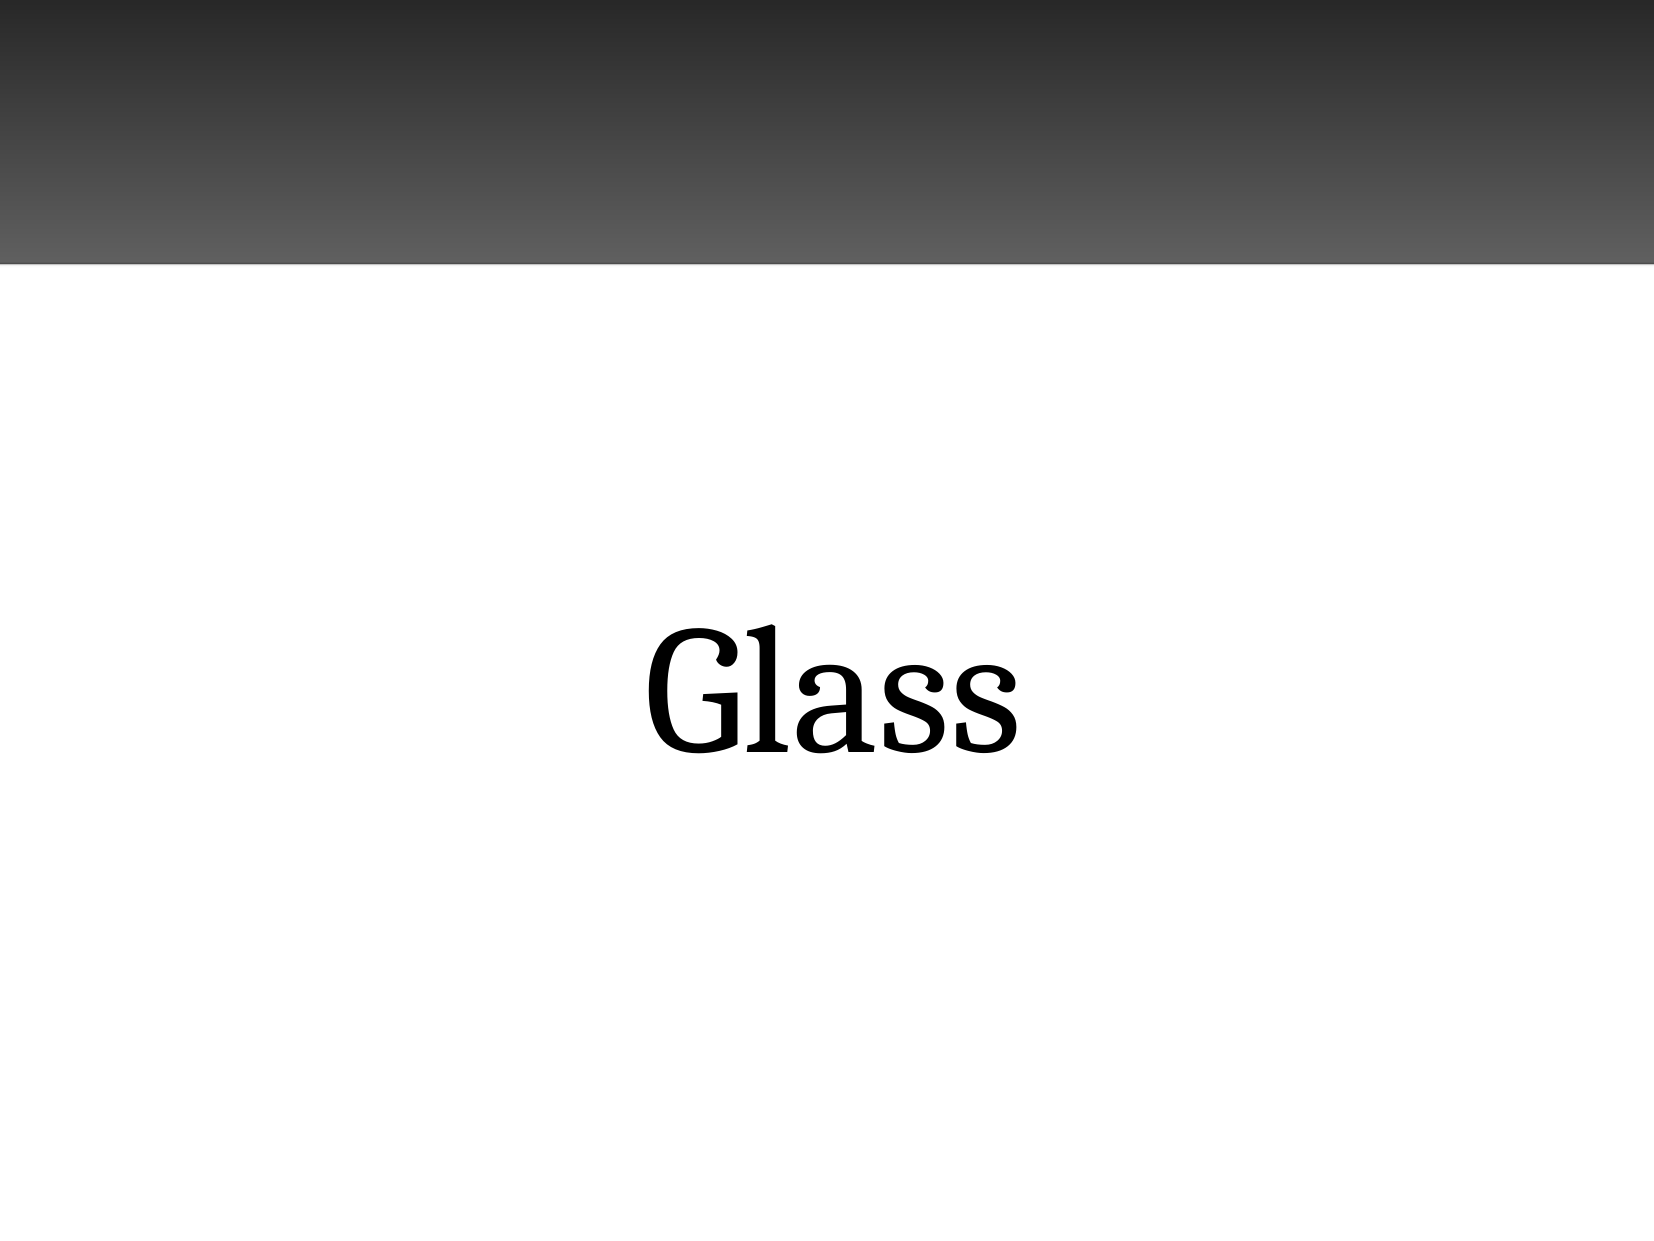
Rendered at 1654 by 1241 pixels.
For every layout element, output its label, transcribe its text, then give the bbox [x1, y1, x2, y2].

list Glass [130, 525, 1537, 797]
